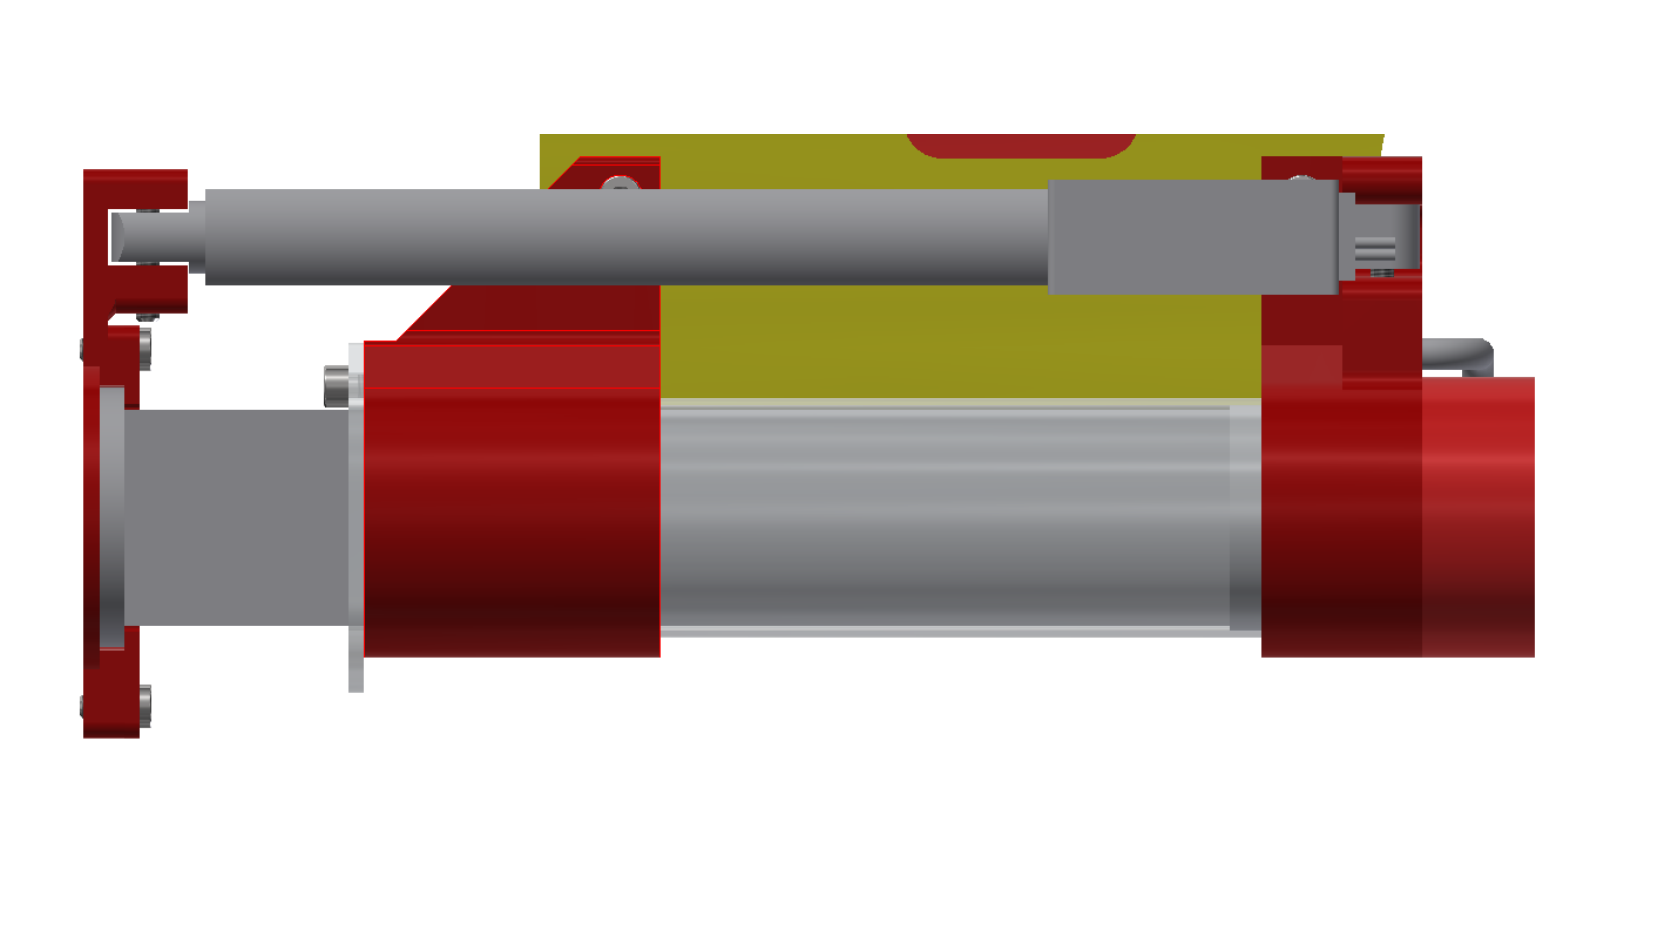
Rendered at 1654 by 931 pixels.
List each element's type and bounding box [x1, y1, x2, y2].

picture [37, 134, 1576, 788]
